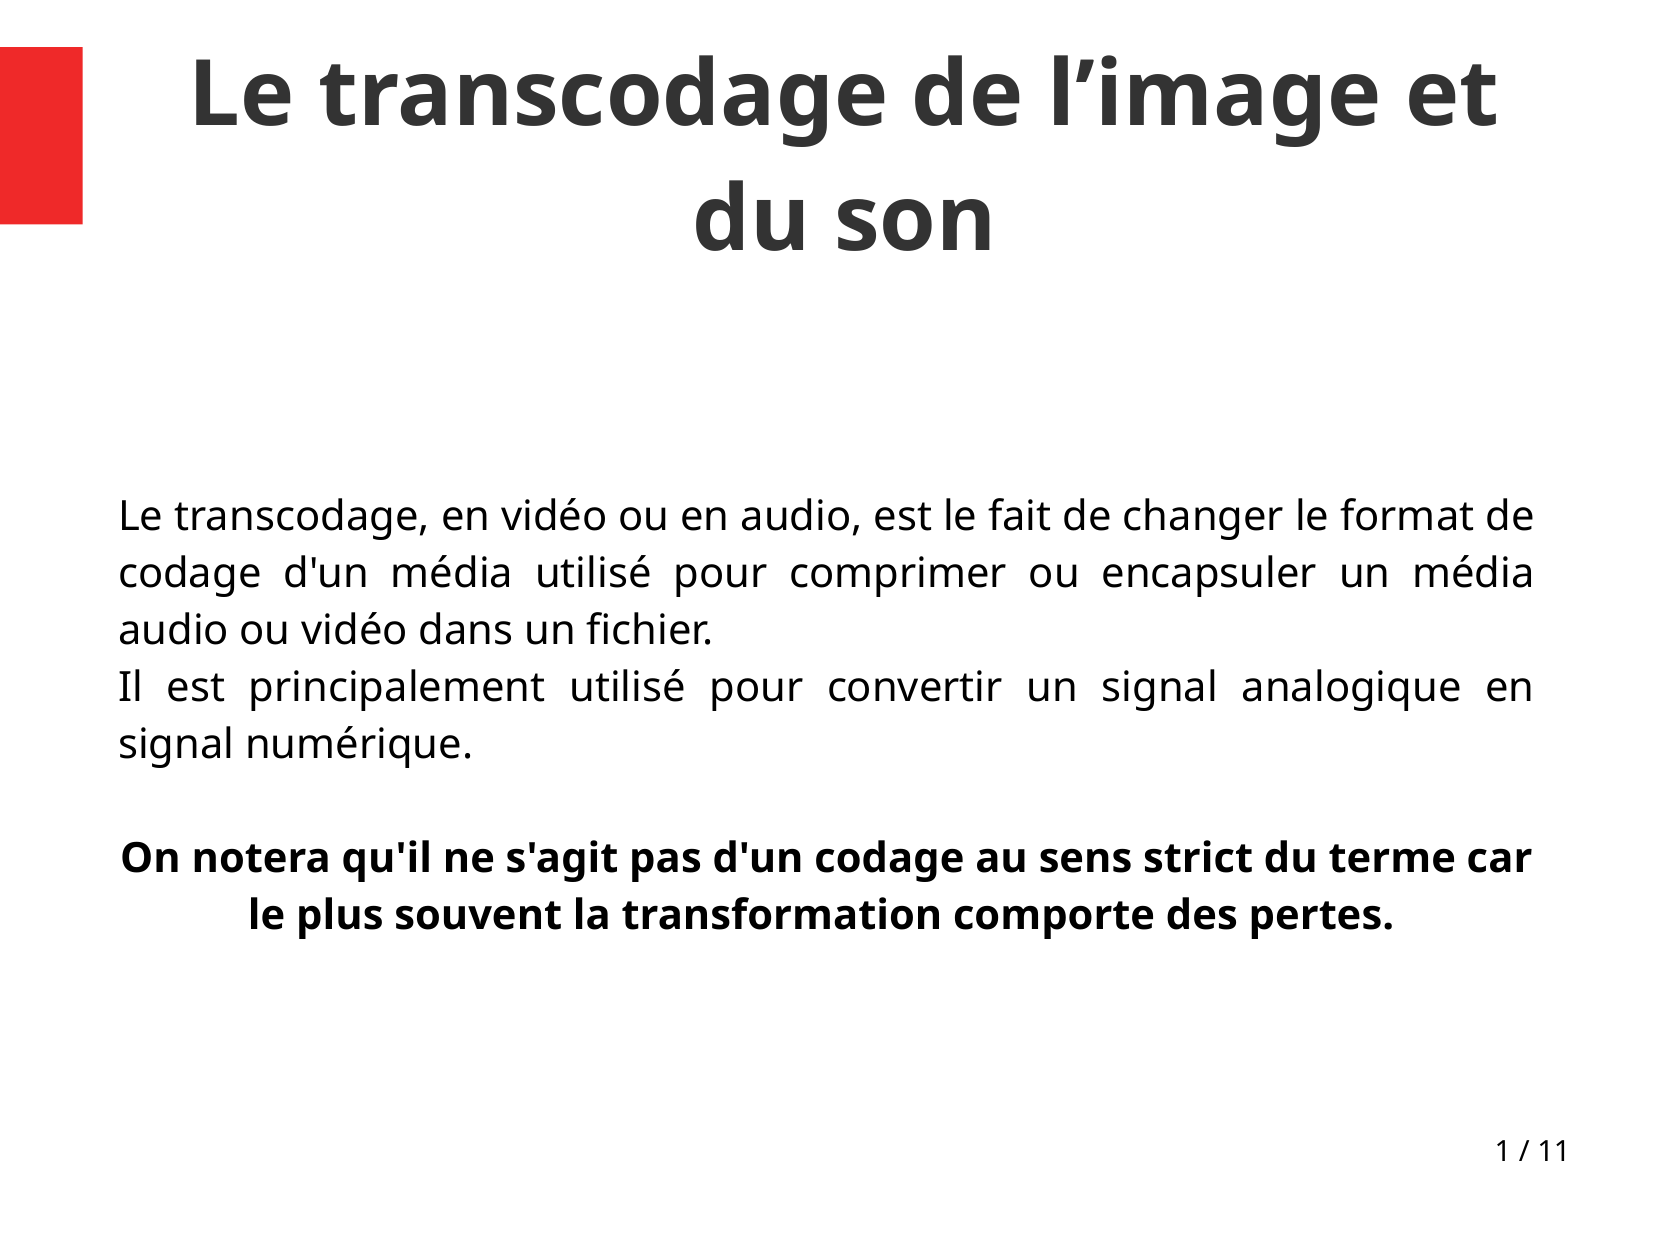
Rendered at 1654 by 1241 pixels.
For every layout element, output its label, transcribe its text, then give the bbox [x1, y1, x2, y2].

subtitle Le transcodage, en vidéo ou en audio, est le fait de changer le format de codage d'un média utilisé pour comprimer ou encapsuler un média audio ou vidéo dans un fichier. Il est principalement utilisé pour convertir un signal analogique en signal numérique. On notera qu'il ne s'agit pas d'un codage au sens strict du terme car le plus souvent la transformation comporte des pertes. [118, 354, 1536, 1074]
title Le transcodage de l’image et du son [118, 45, 1571, 260]
